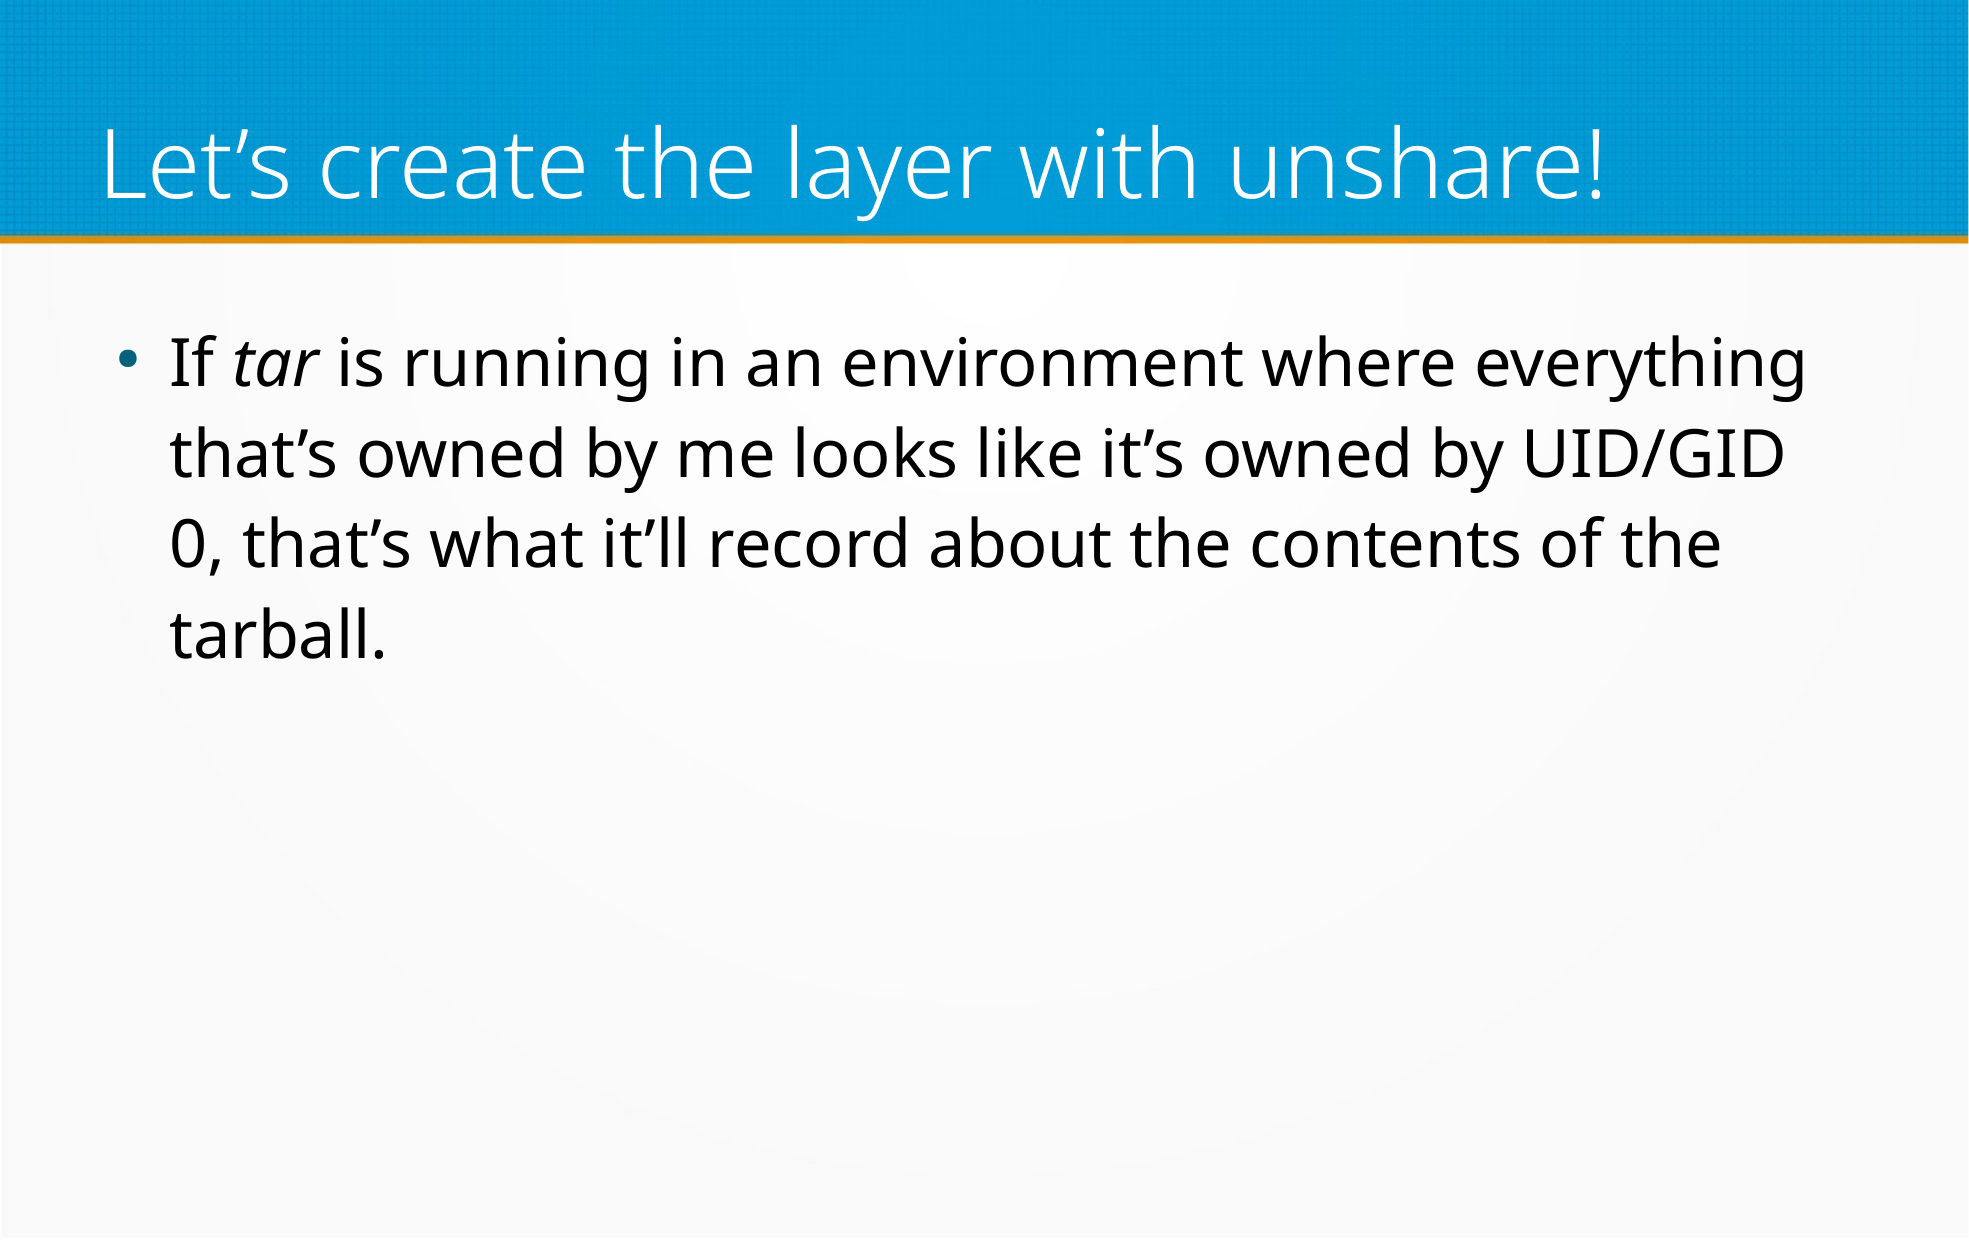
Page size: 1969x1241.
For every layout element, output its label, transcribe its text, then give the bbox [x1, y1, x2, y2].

list If tar is running in an environment where everything that’s owned by me looks like it’s owned by UID/GID 0, that’s what it’ll record about the contents of the tarball. [98, 315, 1861, 1081]
picture [0, 233, 1969, 1241]
title Let’s create the layer with unshare! [98, 19, 1870, 227]
